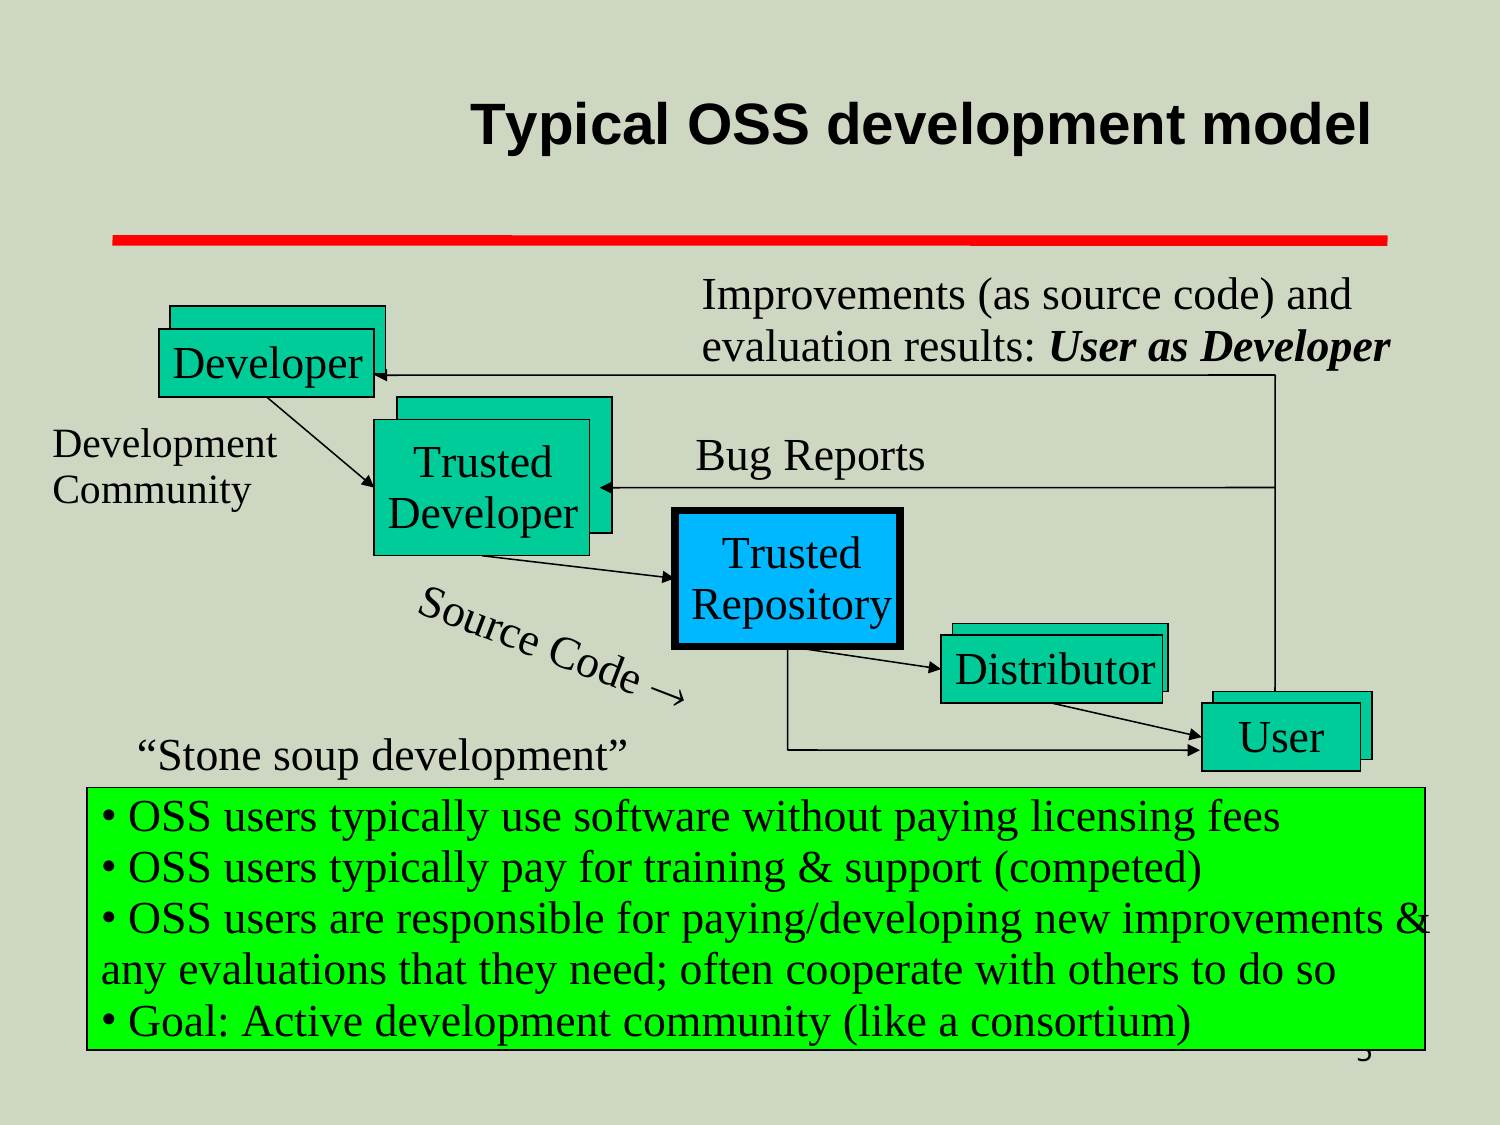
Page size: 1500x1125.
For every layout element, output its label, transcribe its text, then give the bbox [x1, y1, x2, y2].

text_box Developer [158, 328, 375, 397]
text_box Trusted Repository [674, 510, 901, 647]
text_box [590, 494, 613, 534]
text_box Trusted Developer [374, 419, 590, 556]
text_box OSS users typically use software without paying licensing fees OSS users typically pay for training & support (competed) OSS users are responsible for paying/developing new improvements & any evaluations that they need; often cooperate with others to do so Goal: Active development community (like a consortium) [87, 787, 1425, 1050]
text_box Development Community [37, 412, 293, 521]
text_box User [1201, 703, 1361, 772]
text_box “Stone soup development” [123, 723, 643, 788]
text_box Improvements (as source code) and evaluation results: User as Developer [687, 262, 1426, 379]
text_box [396, 396, 613, 481]
title Typical OSS development model [74, 85, 1388, 224]
text_box Bug Reports [681, 423, 940, 486]
text_box Source Code  [396, 562, 712, 735]
text_box Distributor [941, 635, 1163, 704]
